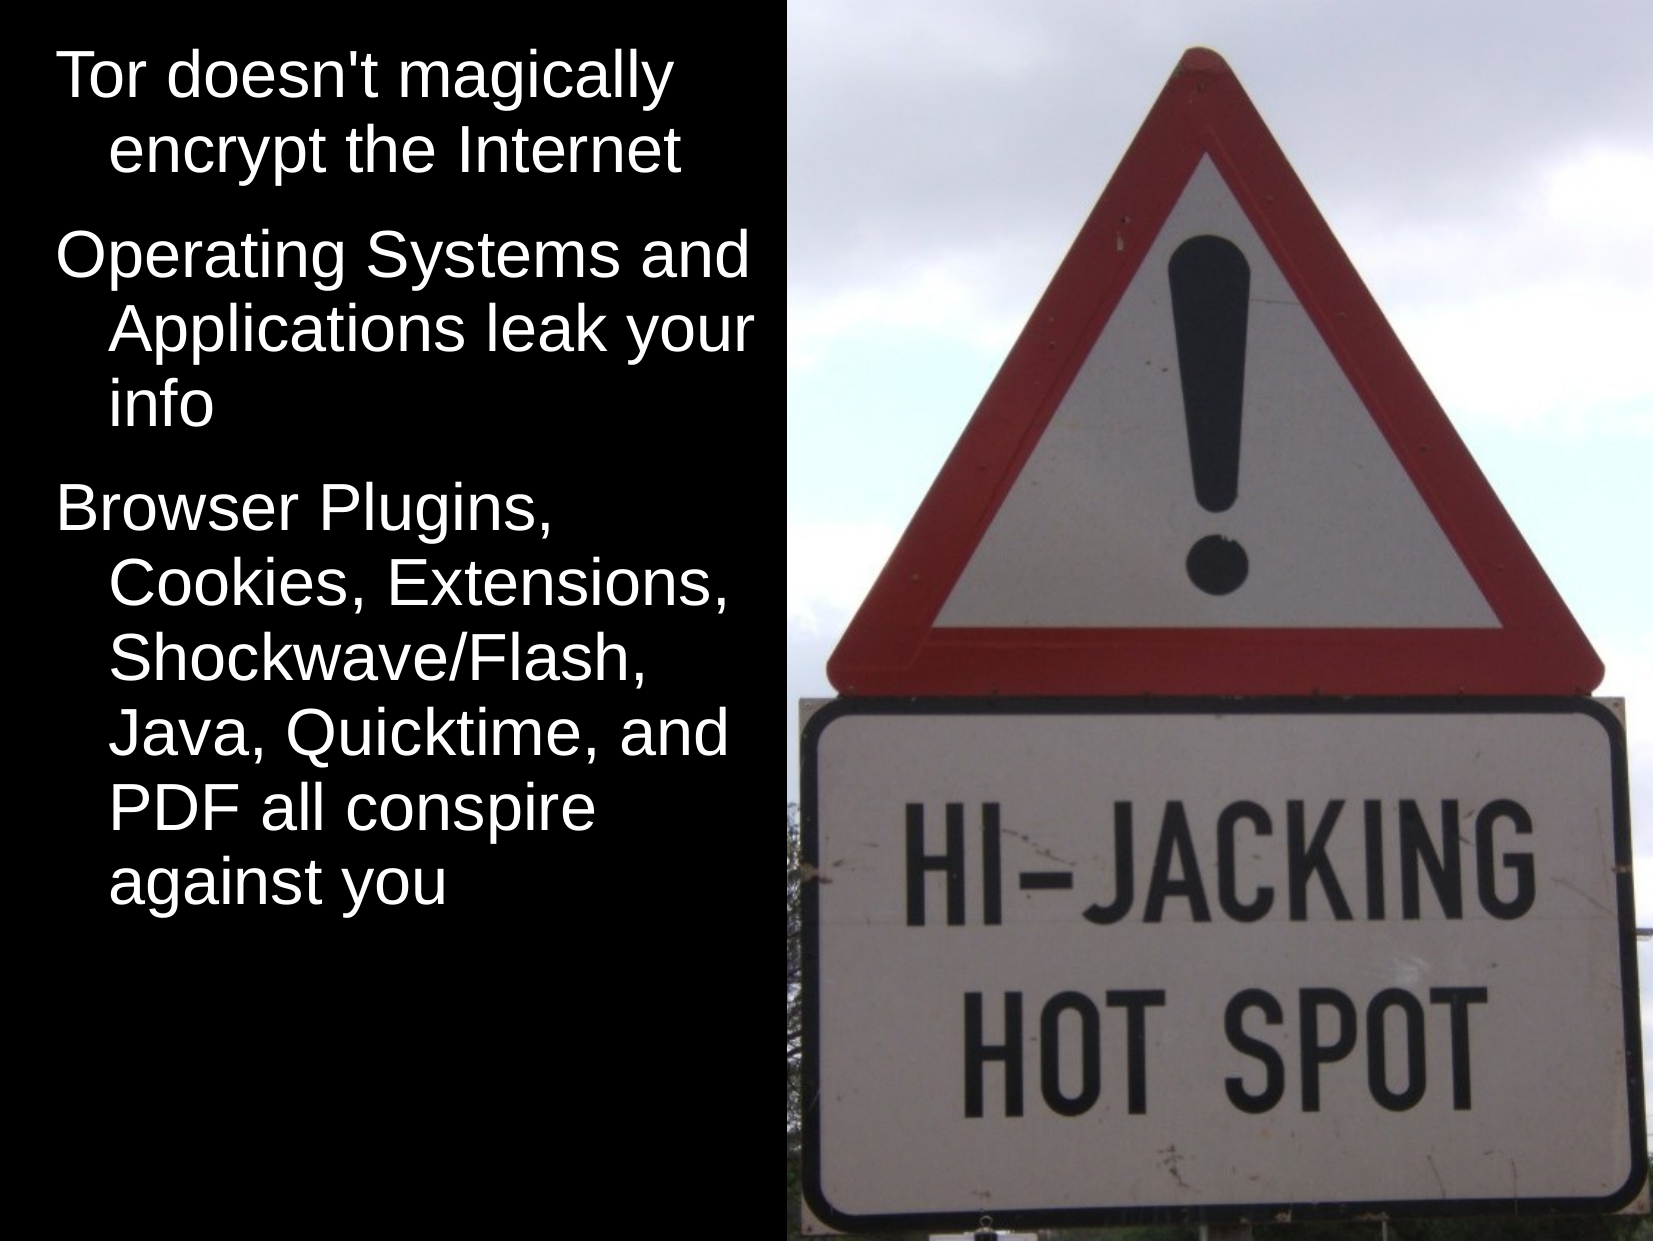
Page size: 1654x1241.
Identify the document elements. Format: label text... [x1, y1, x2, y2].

list Tor doesn't magically encrypt the Internet Operating Systems and Applications leak your info Browser Plugins, Cookies, Extensions, Shockwave/Flash, Java, Quicktime, and PDF all conspire against you [37, 37, 787, 1010]
text_box [0, 0, 751, 1241]
picture [787, 0, 1653, 1241]
